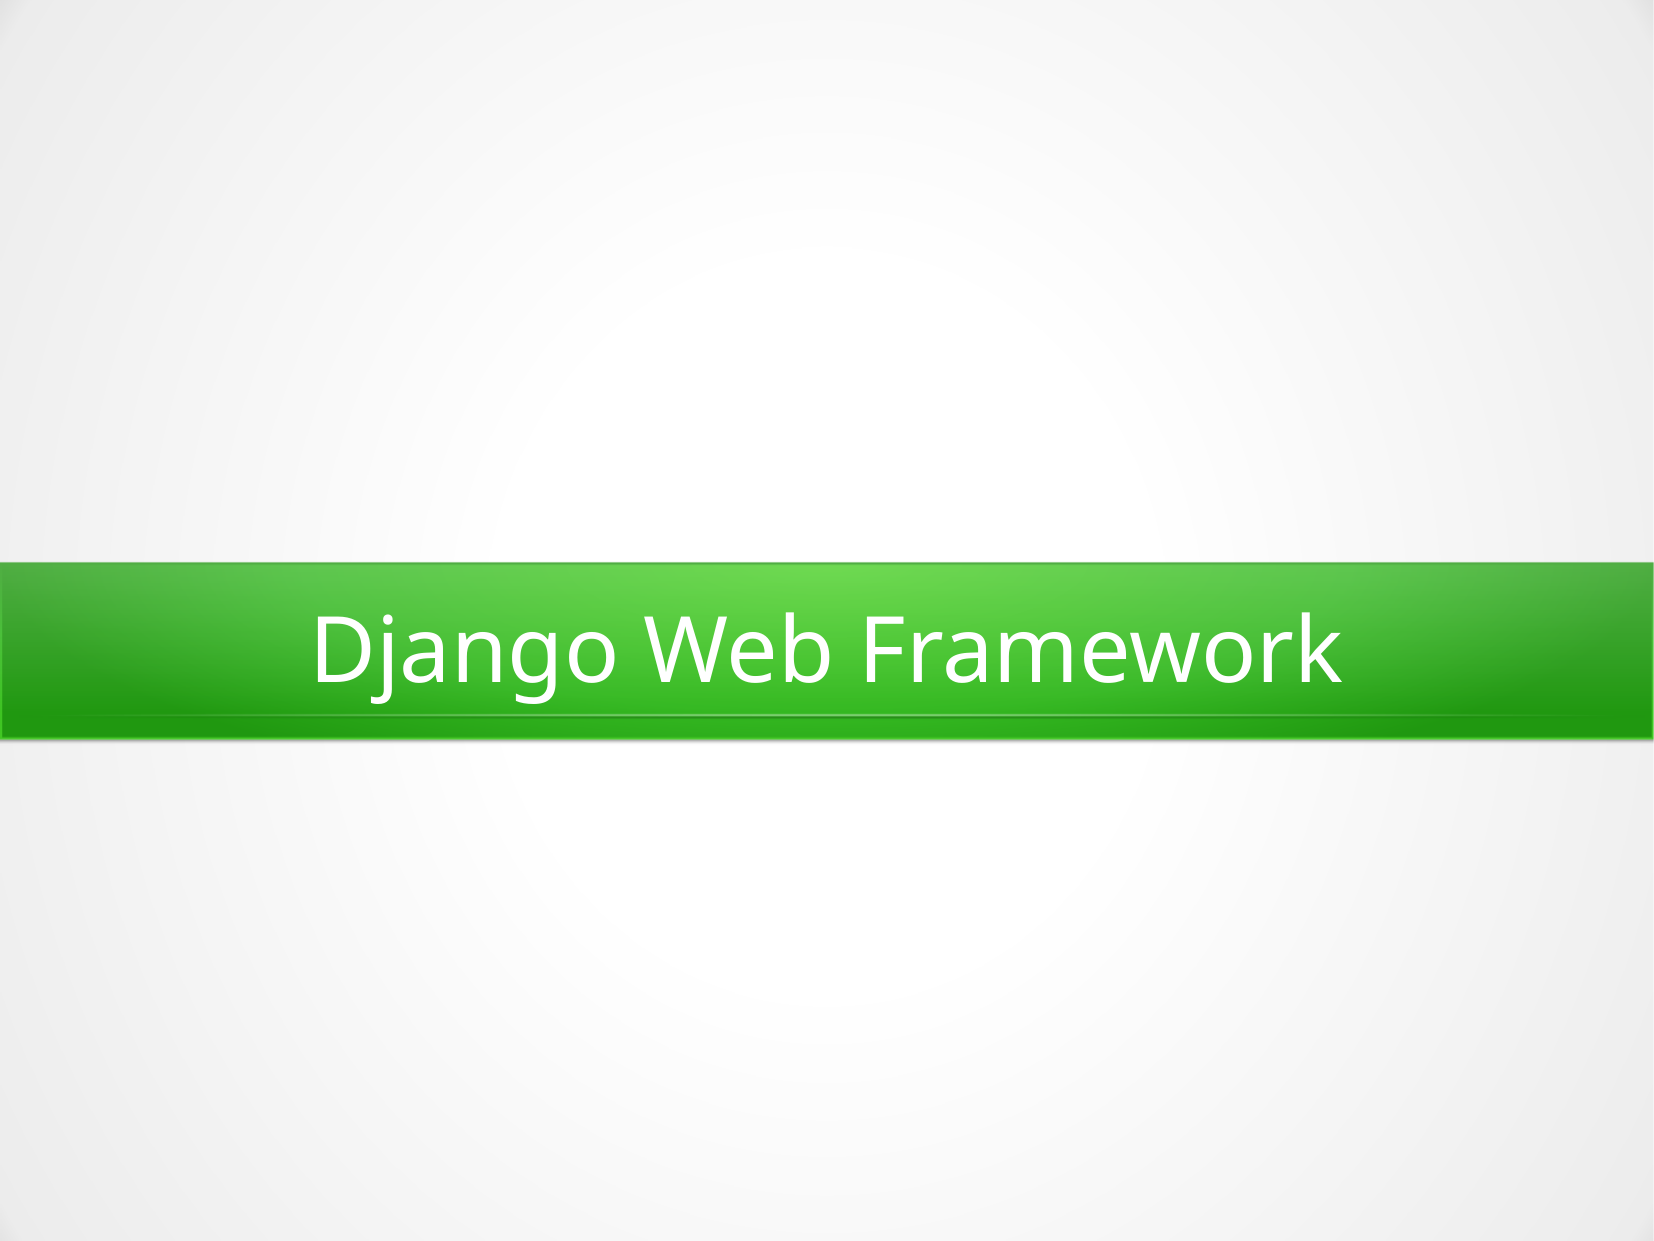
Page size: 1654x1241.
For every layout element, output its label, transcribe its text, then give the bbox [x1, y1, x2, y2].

title Django Web Framework [82, 578, 1571, 715]
picture [0, 0, 1654, 1241]
